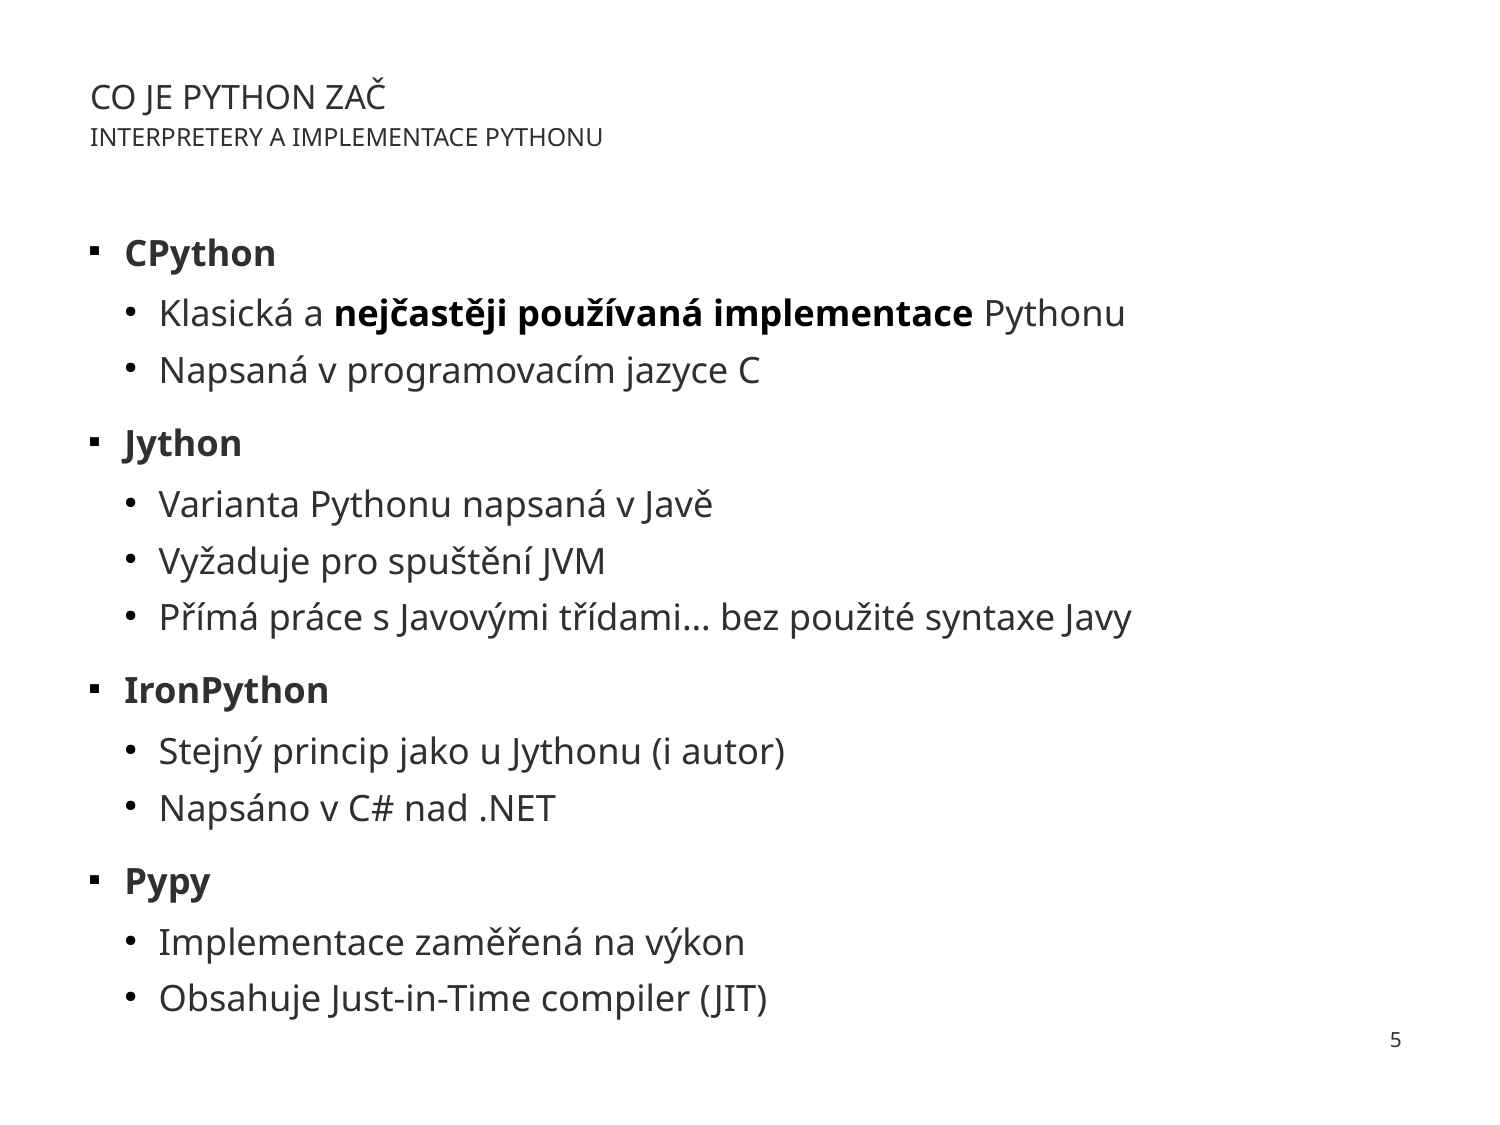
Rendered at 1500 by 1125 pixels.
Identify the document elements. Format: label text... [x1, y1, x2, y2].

list CPython Klasická a nejčastěji používaná implementace Pythonu Napsaná v programovacím jazyce C Jython Varianta Pythonu napsaná v Javě Vyžaduje pro spuštění JVM Přímá práce s Javovými třídami… bez použité syntaxe Javy IronPython Stejný princip jako u Jythonu (i autor) Napsáno v C# nad .NET Pypy Implementace zaměřená na výkon Obsahuje Just-in-Time compiler (JIT) [75, 219, 1329, 1035]
title Co je python zač INTERPRETERY A implementace Pythonu [75, 66, 1223, 161]
slide_number <číslo> [1343, 1010, 1417, 1071]
